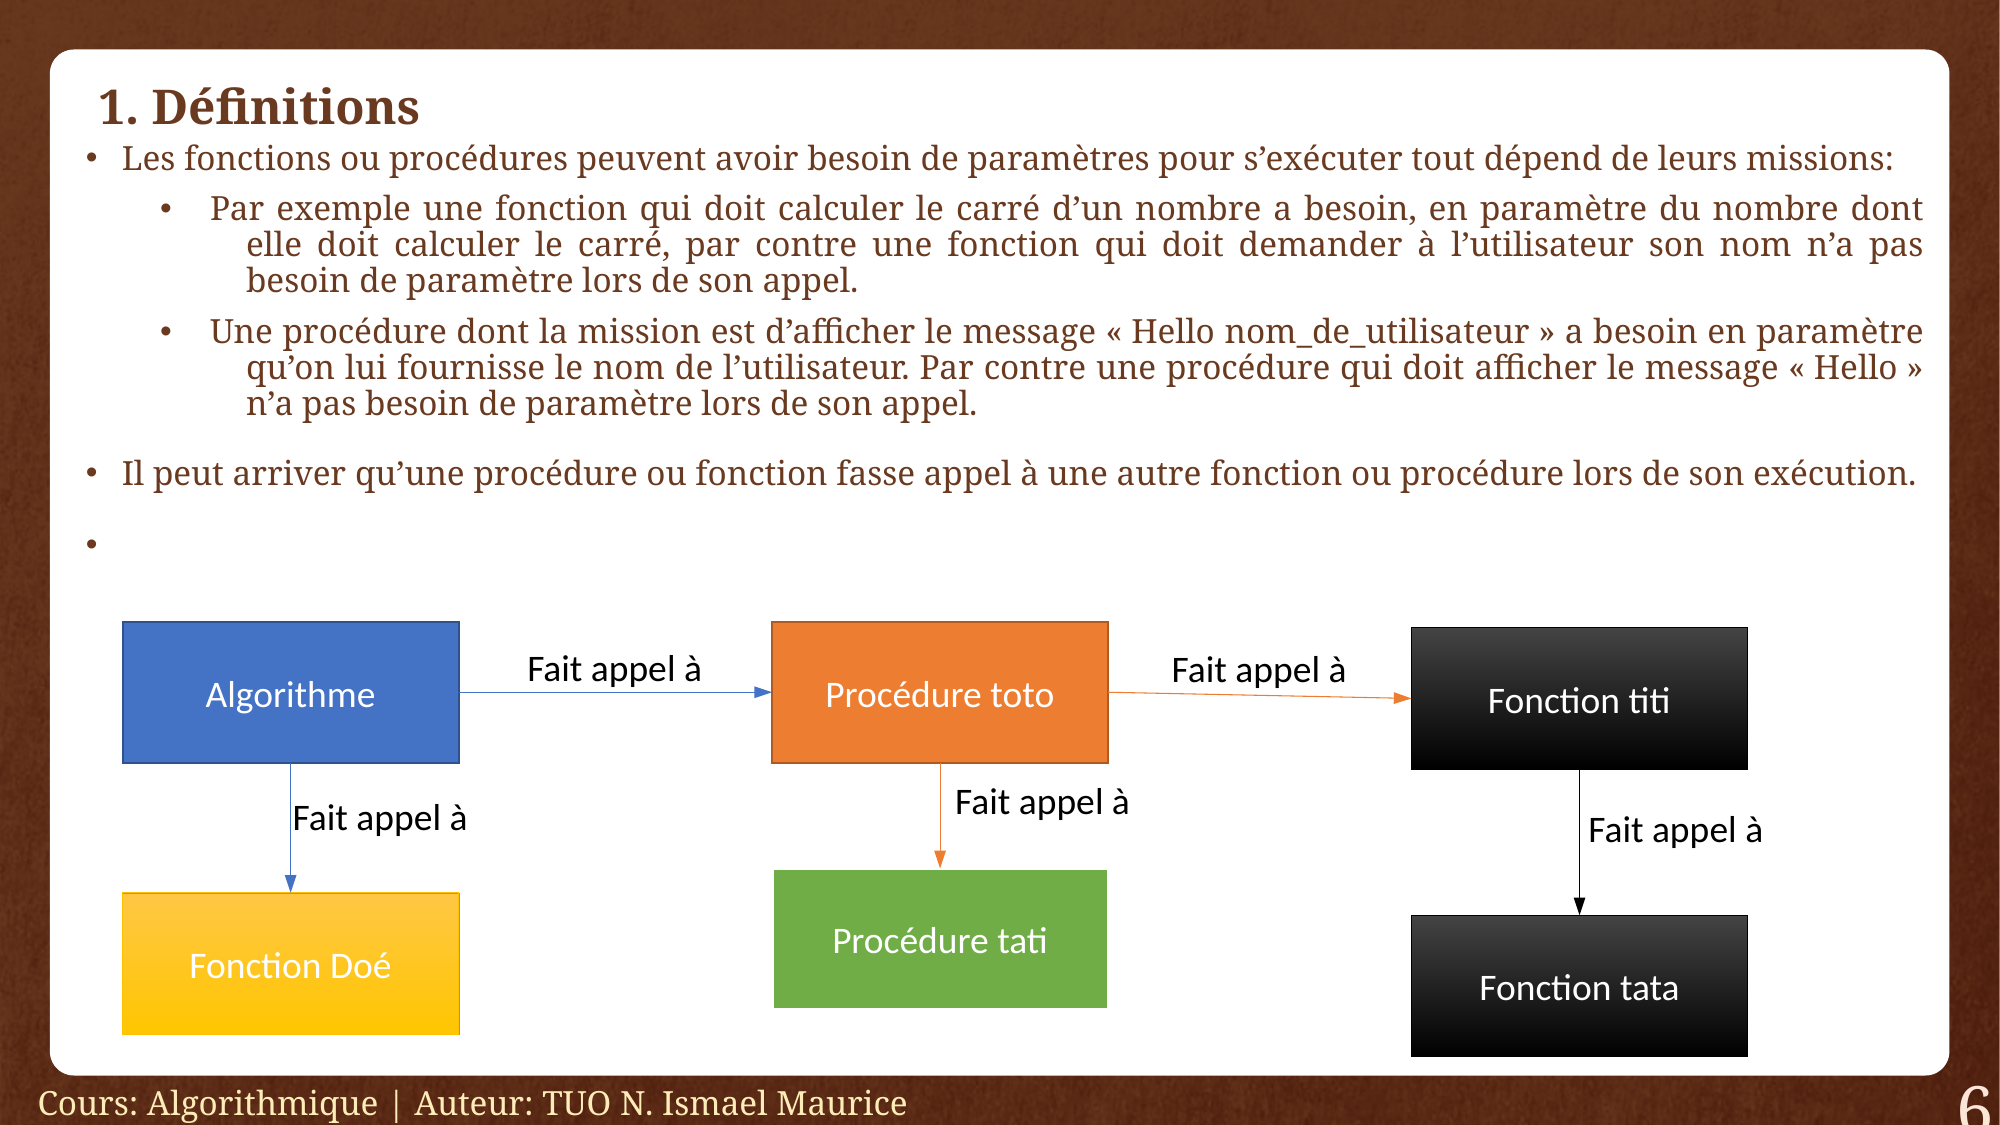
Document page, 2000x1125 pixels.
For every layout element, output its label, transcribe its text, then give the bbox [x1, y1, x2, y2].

text_box Fait appel à [940, 769, 1147, 830]
text_box Fonction tata [1411, 915, 1748, 1057]
text_box [1941, 1060, 2000, 1111]
text_box Algorithme [123, 622, 459, 763]
list Les fonctions ou procédures peuvent avoir besoin de paramètres pour s’exécuter tout dépend de leurs missions: Par exemple une fonction qui doit calculer le carré d’un nombre a besoin, en paramètre du nombre dont elle doit calculer le carré, par contre une fonction qui doit demander à l’utilisateur son nom n’a pas besoin de paramètre lors de son appel. Une procédure dont la mission est d’afficher le message « Hello nom_de_utilisateur » a besoin en paramètre qu’on lui fournisse le nom de l’utilisateur. Par contre une procédure qui doit afficher le message « Hello » n’a pas besoin de paramètre lors de son appel. Il peut arriver qu’une procédure ou fonction fasse appel à une autre fonction ou procédure lors de son exécution. [70, 133, 1942, 563]
text_box Procédure toto [772, 622, 1108, 763]
text_box Fait appel à [1573, 797, 1780, 859]
text_box Fait appel à [1156, 637, 1363, 699]
text_box Cours: Algorithmique | Auteur: TUO N. Ismael Maurice [22, 1074, 1239, 1125]
text_box Fonction titi [1411, 628, 1748, 769]
text_box Fait appel à [277, 785, 484, 846]
text_box Procédure tati [772, 868, 1108, 1010]
text_box Fait appel à [512, 636, 719, 698]
text_box Fonction Doé [123, 893, 459, 1034]
title 1. Définitions [83, 68, 1683, 133]
